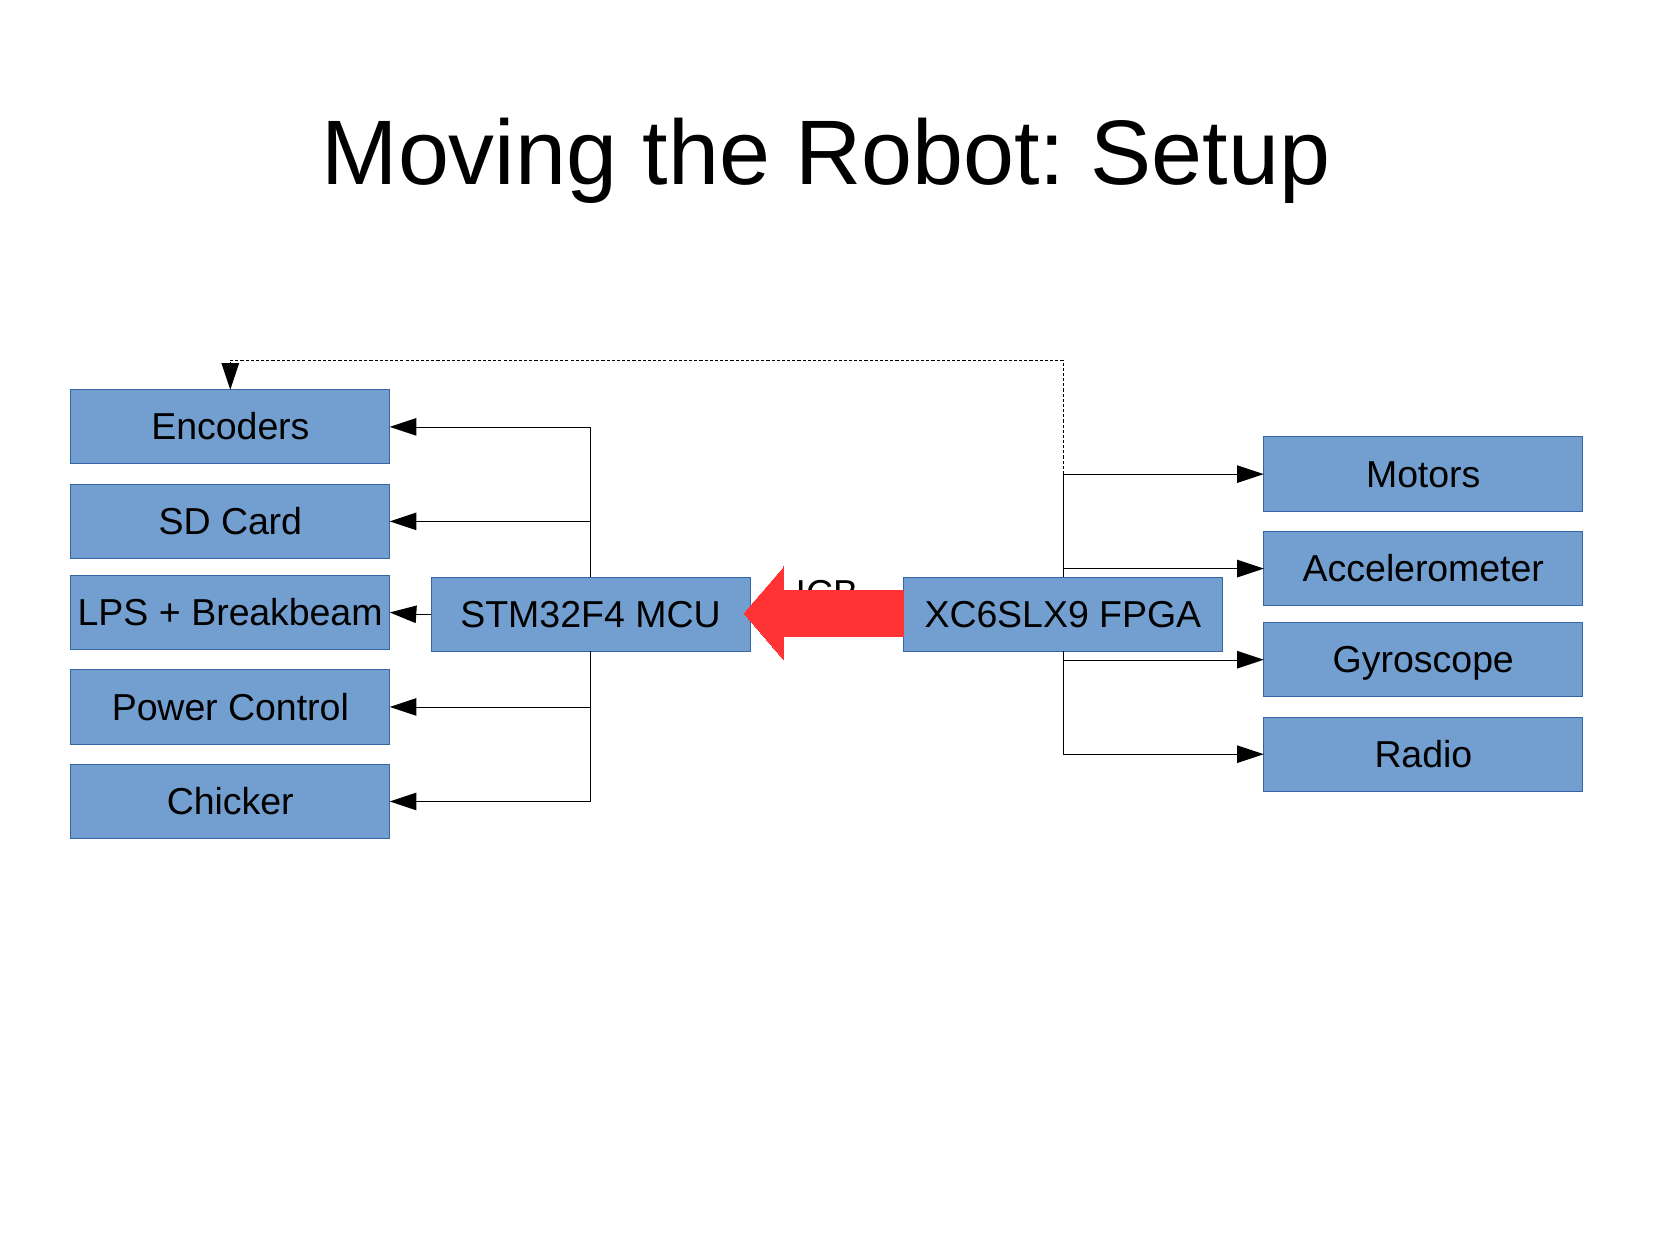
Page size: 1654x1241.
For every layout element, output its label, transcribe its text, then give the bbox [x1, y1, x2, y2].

text_box LPS + Breakbeam [70, 575, 390, 650]
text_box Motors [1263, 436, 1583, 512]
text_box Radio [1263, 717, 1583, 792]
text_box STM32F4 MCU [431, 577, 751, 652]
text_box Accelerometer [1263, 531, 1583, 606]
text_box Gyroscope [1263, 622, 1583, 697]
text_box SD Card [70, 484, 390, 559]
text_box Encoders [70, 389, 390, 464]
text_box Chicker [70, 764, 390, 839]
text_box XC6SLX9 FPGA [903, 577, 1223, 652]
text_box Power Control [70, 669, 390, 745]
title Moving the Robot: Setup [82, 49, 1571, 257]
text_box [744, 566, 904, 660]
